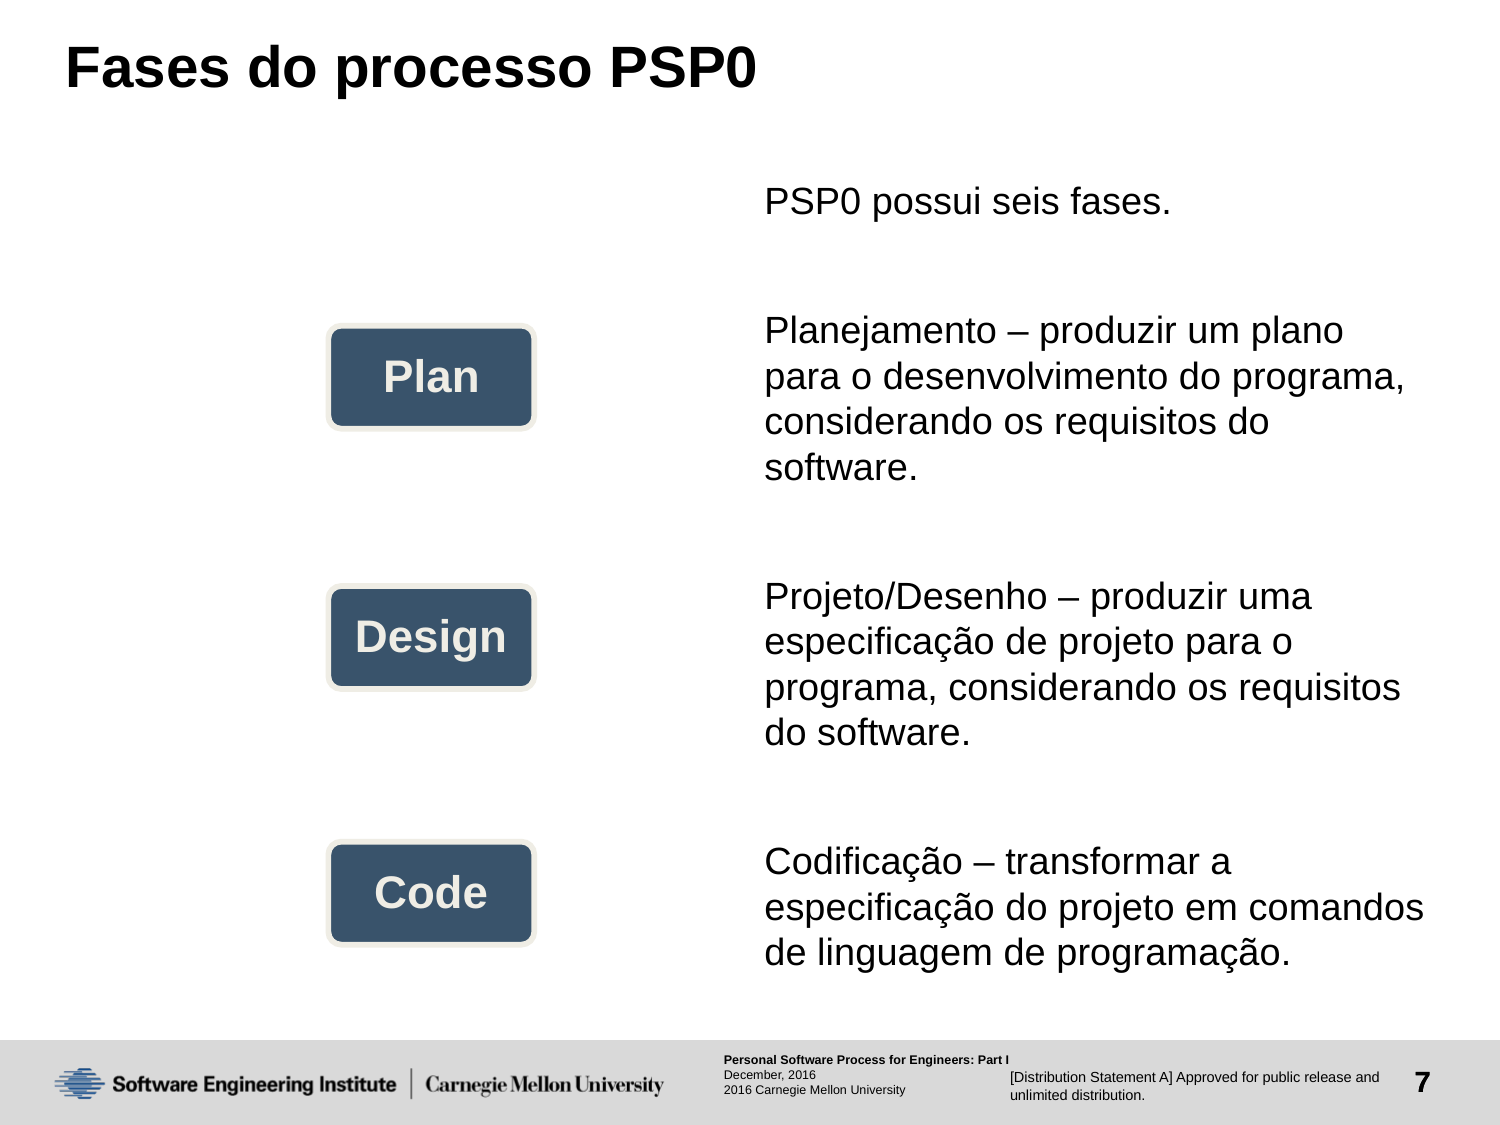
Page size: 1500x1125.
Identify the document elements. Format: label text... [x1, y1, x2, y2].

list PSP0 possui seis fases. Planejamento – produzir um plano para o desenvolvimento do programa, considerando os requisitos do software. Projeto/Desenho – produzir uma especificação de projeto para o programa, considerando os requisitos do software. Codificação – transformar a especificação do projeto em comandos de linguagem de programação. [764, 176, 1432, 1021]
title Fases do processo PSP0 [65, 37, 1313, 148]
picture [325, 322, 541, 951]
picture [46, 1061, 673, 1104]
